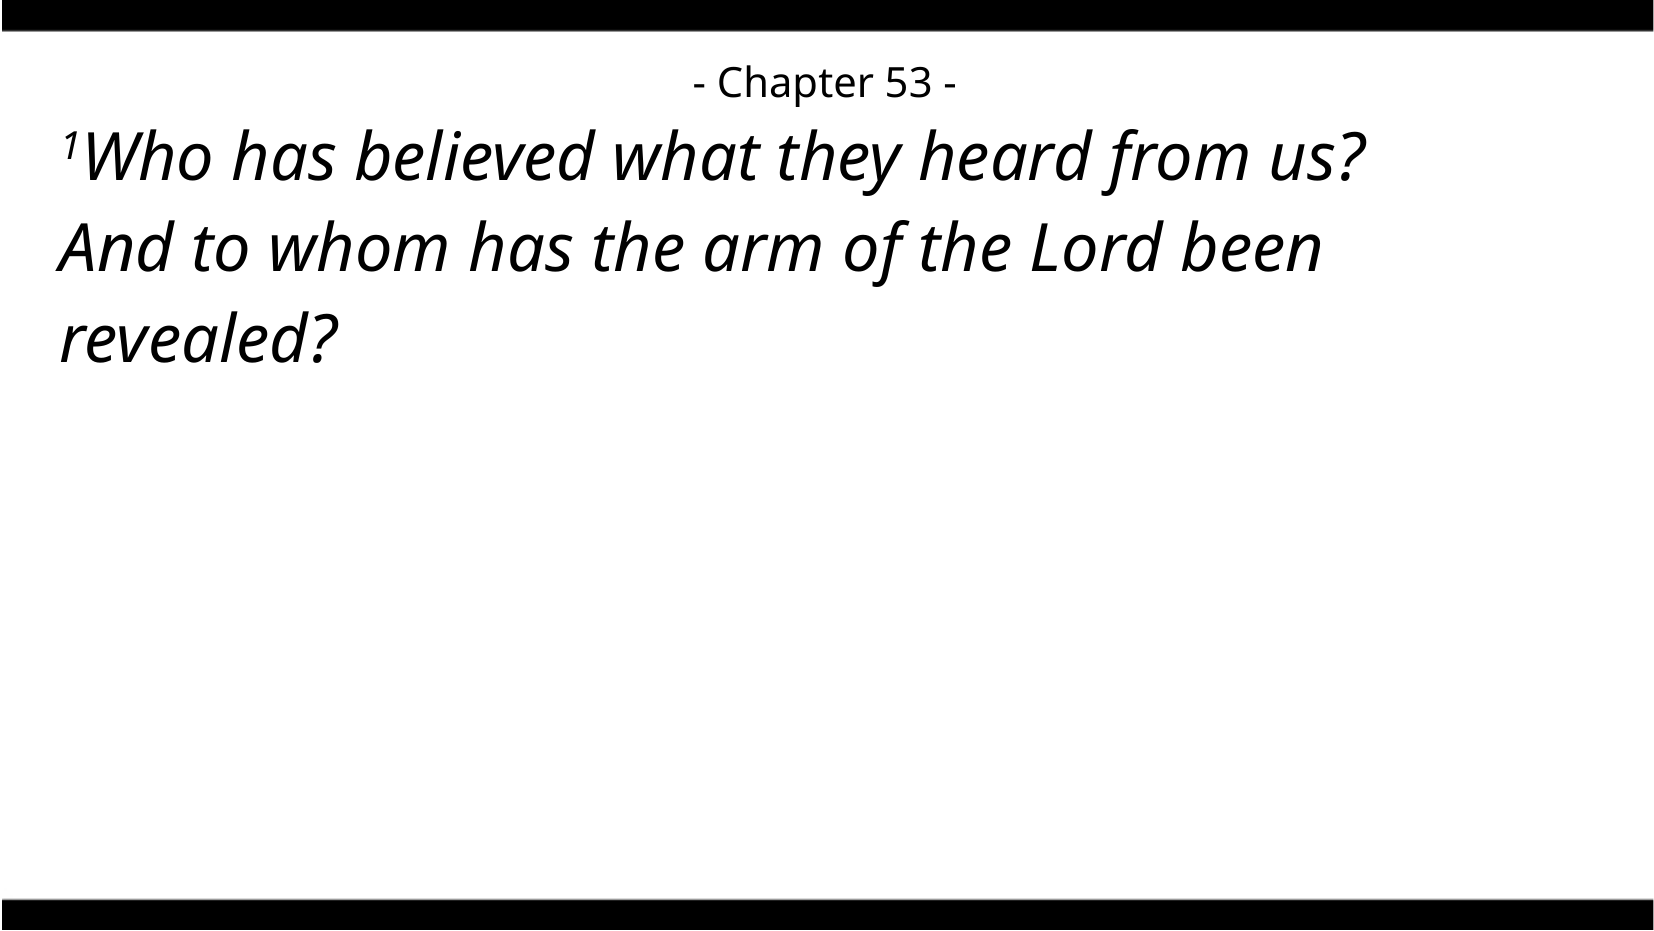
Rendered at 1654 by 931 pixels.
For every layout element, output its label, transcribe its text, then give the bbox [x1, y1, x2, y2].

text_box - Chapter 53 - 1Who has believed what they heard from us? And to whom has the arm of the Lord been revealed? [45, 45, 1606, 382]
picture [2, 0, 1654, 930]
